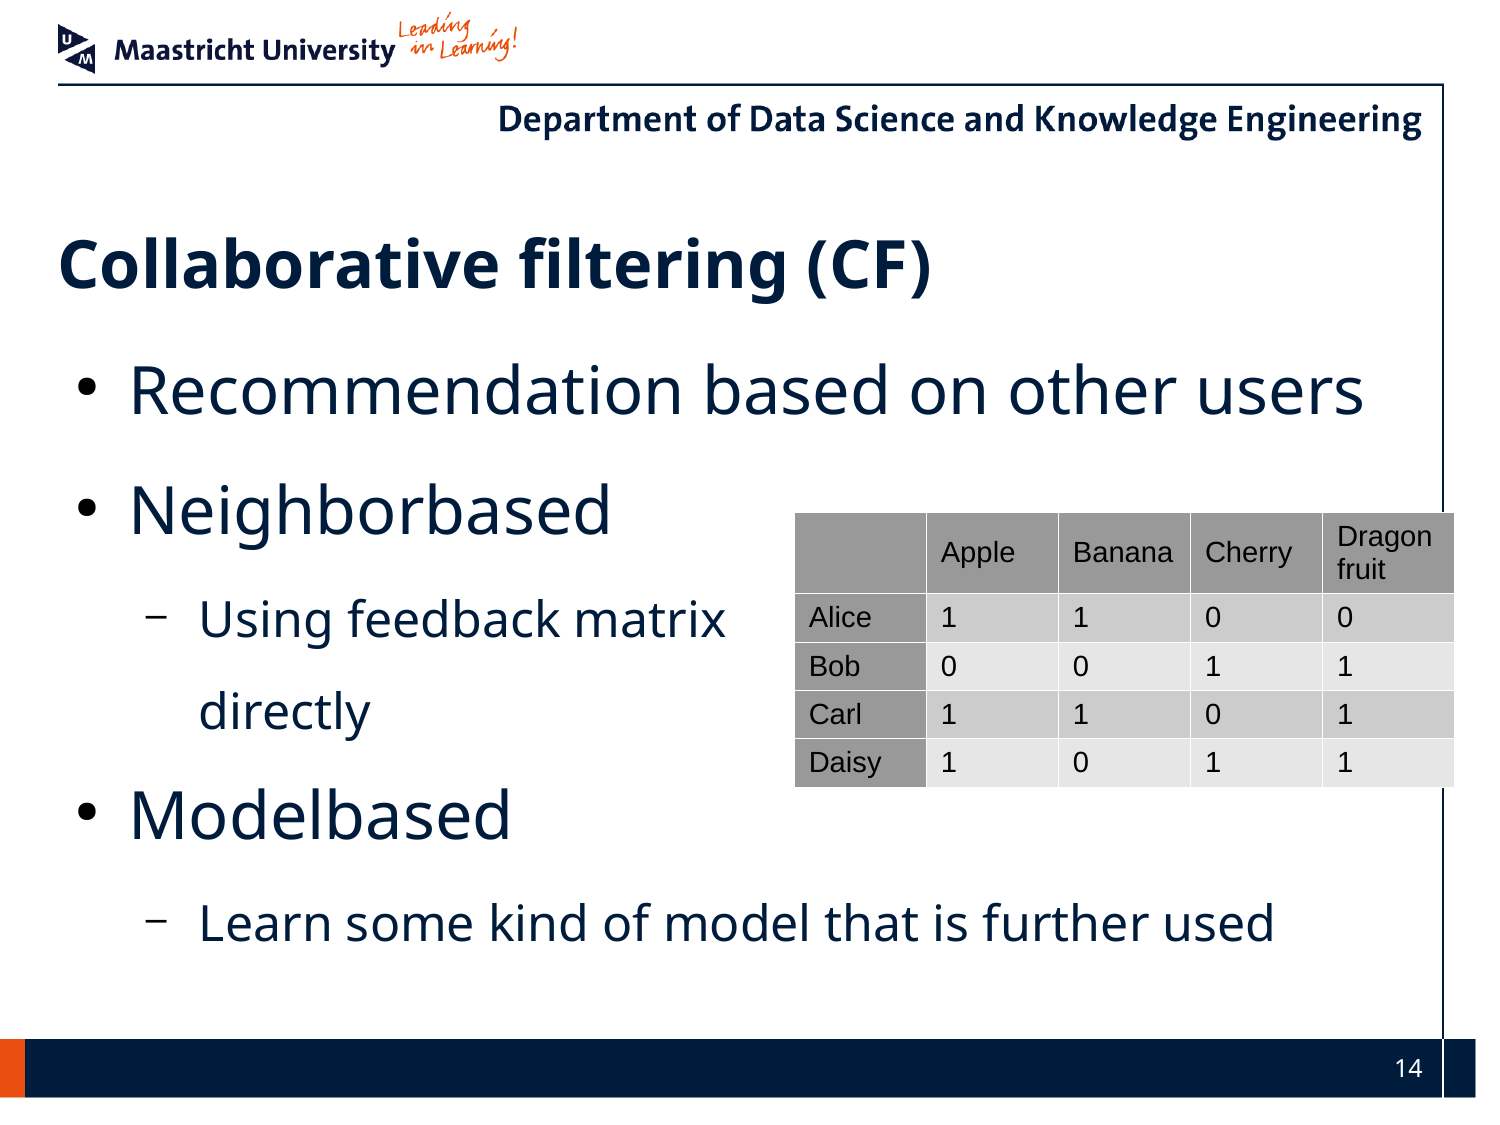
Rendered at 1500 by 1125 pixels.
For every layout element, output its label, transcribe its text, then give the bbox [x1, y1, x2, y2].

table_cell 1 [1059, 594, 1190, 642]
table_header [795, 513, 926, 593]
table_cell 0 [1191, 594, 1322, 642]
table_cell 1 [927, 594, 1058, 642]
table_cell 0 [927, 643, 1058, 690]
table_header Dragon fruit [1323, 513, 1454, 593]
title Collaborative filtering (CF) [57, 200, 1425, 325]
table_cell 1 [1323, 643, 1454, 690]
table_cell Alice [795, 594, 926, 642]
table_cell Carl [795, 691, 926, 738]
list Recommendation based on other users Neighborbased Using feedback matrix directly Modelbased Learn some kind of model that is further used [57, 343, 1425, 1019]
table_cell 0 [1059, 739, 1190, 787]
table_header Banana [1059, 513, 1190, 593]
table_cell 1 [927, 691, 1058, 738]
table_cell 1 [1323, 739, 1454, 787]
table_cell 0 [1191, 691, 1322, 738]
table_cell Daisy [795, 739, 926, 787]
table_cell 1 [927, 739, 1058, 787]
table_cell 1 [1059, 691, 1190, 738]
table_cell 1 [1191, 643, 1322, 690]
table_cell 1 [1191, 739, 1322, 787]
table_cell Bob [795, 643, 926, 690]
table_header Cherry [1191, 513, 1322, 593]
picture [0, 0, 1500, 1125]
table_cell 1 [1323, 691, 1454, 738]
table_header Apple [927, 513, 1058, 593]
table_cell 0 [1059, 643, 1190, 690]
table_cell 0 [1323, 594, 1454, 642]
